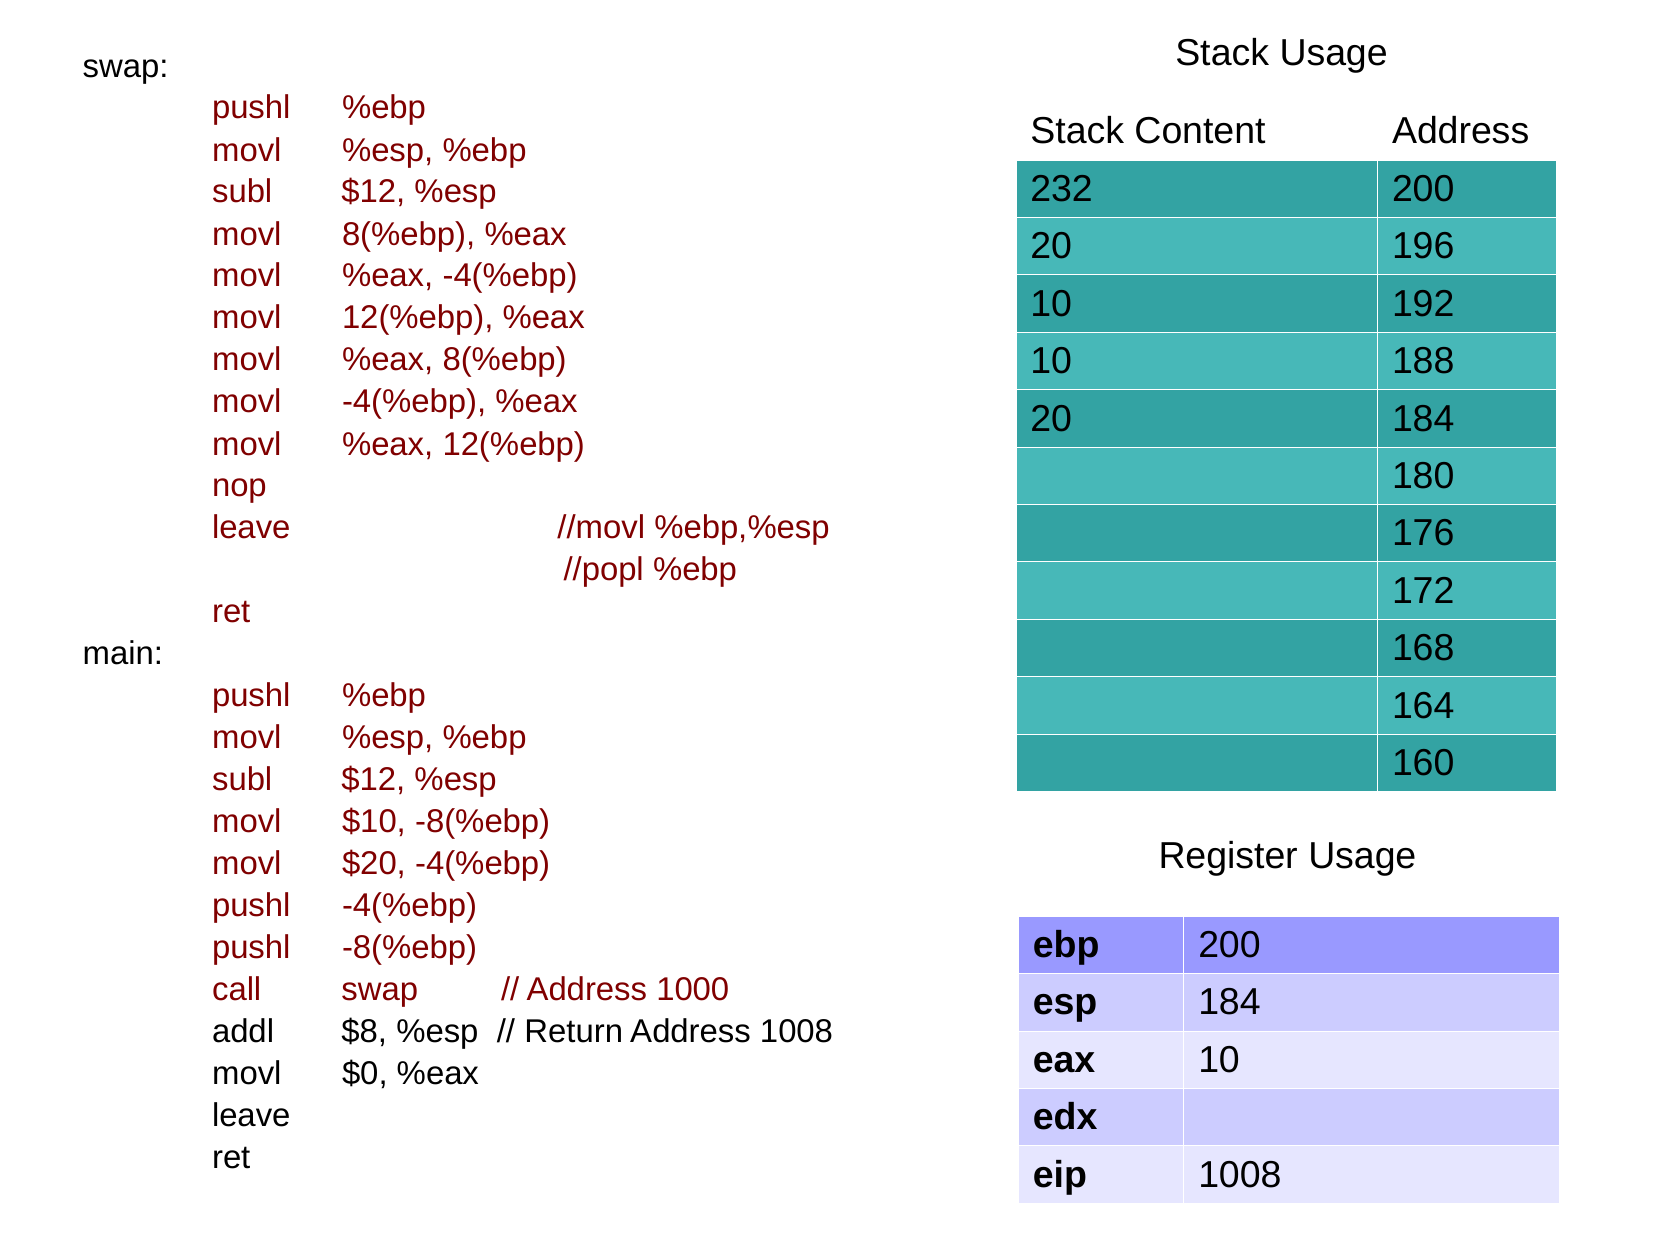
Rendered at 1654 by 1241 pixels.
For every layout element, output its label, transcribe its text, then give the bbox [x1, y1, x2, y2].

table_cell 184 [1378, 390, 1556, 447]
table_cell 20 [1017, 390, 1377, 447]
text_box Register Usage [1015, 826, 1560, 884]
table_cell eax [1019, 1032, 1183, 1088]
table_cell [1017, 505, 1377, 561]
table_cell 232 [1017, 161, 1377, 217]
text_box Stack Usage [1009, 23, 1554, 81]
table_cell eip [1019, 1146, 1183, 1203]
table_cell [1184, 1089, 1559, 1145]
table_cell esp [1019, 974, 1183, 1031]
table_cell 168 [1378, 620, 1556, 676]
table_cell 192 [1378, 275, 1556, 332]
table_cell 10 [1017, 275, 1377, 332]
table_header Stack Content [1017, 103, 1377, 160]
table_cell 176 [1378, 505, 1556, 561]
table_cell [1017, 562, 1377, 619]
table_header Address [1378, 103, 1556, 160]
table_cell edx [1019, 1089, 1183, 1145]
table_cell 200 [1378, 161, 1556, 217]
table_cell 180 [1378, 448, 1556, 504]
table_cell 160 [1378, 735, 1556, 791]
table_header 200 [1184, 917, 1559, 973]
table_cell 188 [1378, 333, 1556, 389]
table_cell [1017, 448, 1377, 504]
table_cell [1017, 735, 1377, 791]
table_cell 1008 [1184, 1146, 1559, 1203]
table_cell 10 [1184, 1032, 1559, 1088]
list swap: pushl %ebp movl %esp, %ebp subl $12, %esp movl 8(%ebp), %eax movl %eax, -4(%ebp) movl 12(%ebp), %eax movl %eax, 8(%ebp) movl -4(%ebp), %eax movl %eax, 12(%ebp) nop leave //movl %ebp,%esp //popl %ebp ret main: pushl %ebp movl %esp, %ebp subl $12, %esp movl $10, -8(%ebp) movl $20, -4(%ebp) pushl -4(%ebp) pushl -8(%ebp) call swap // Address 1000 addl $8, %esp // Return Address 1008 movl $0, %eax leave ret [82, 47, 969, 1182]
table_header ebp [1019, 917, 1183, 973]
table_cell 196 [1378, 218, 1556, 274]
table_cell 164 [1378, 677, 1556, 734]
table_cell 10 [1017, 333, 1377, 389]
table_cell [1017, 620, 1377, 676]
table_cell 20 [1017, 218, 1377, 274]
table_cell 172 [1378, 562, 1556, 619]
table_cell [1017, 677, 1377, 734]
table_cell 184 [1184, 974, 1559, 1031]
